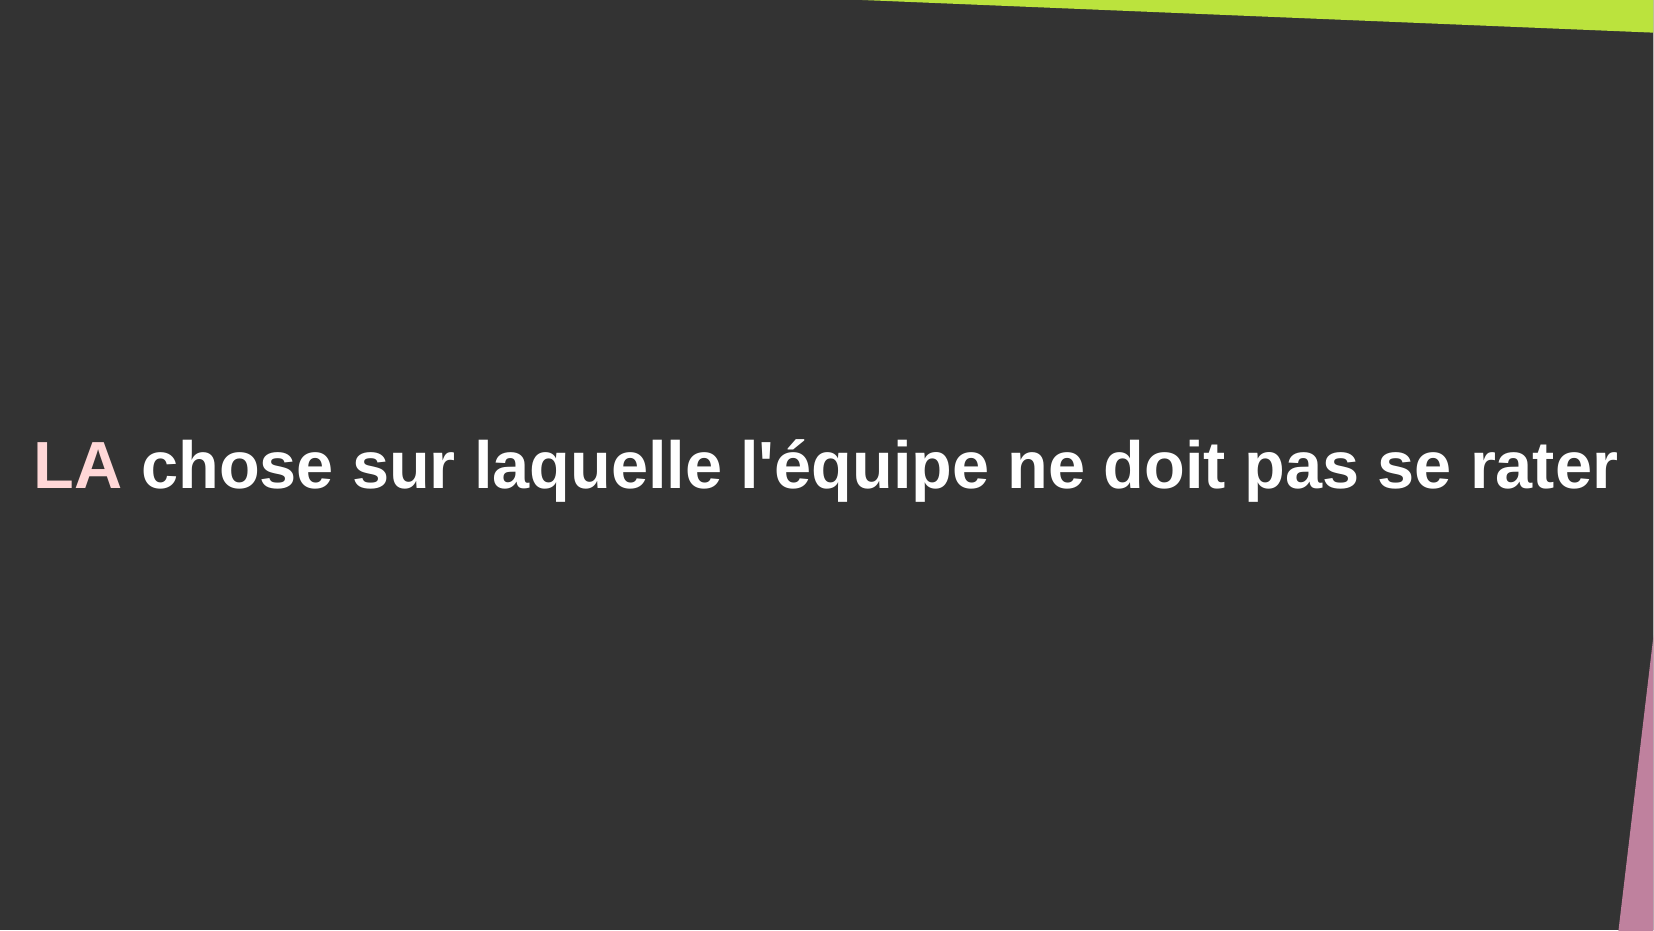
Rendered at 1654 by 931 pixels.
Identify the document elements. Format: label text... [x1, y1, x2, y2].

title LA chose sur laquelle l'équipe ne doit pas se rater [31, 427, 1622, 503]
text_box [862, 0, 1654, 33]
text_box [1618, 631, 1654, 931]
